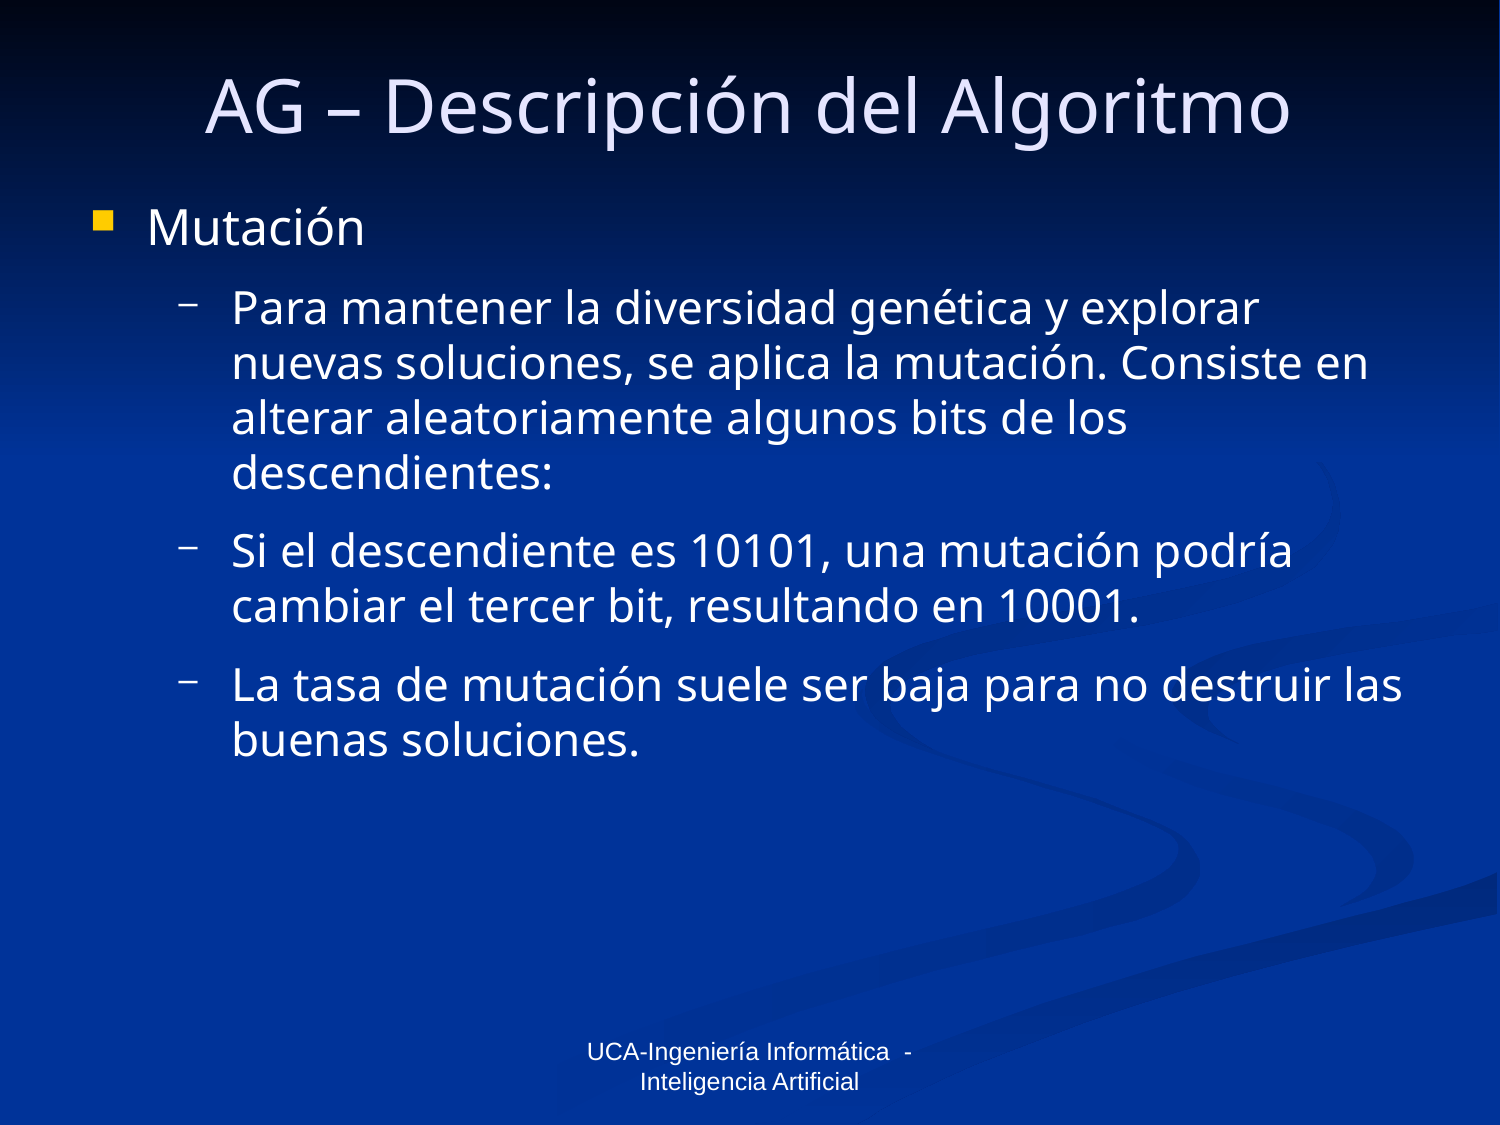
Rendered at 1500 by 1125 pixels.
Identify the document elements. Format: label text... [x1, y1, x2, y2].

footer UCA-Ingeniería Informática - Inteligencia Artificial [512, 1025, 988, 1104]
title AG – Descripción del Algoritmo [75, 45, 1425, 163]
list Mutación Para mantener la diversidad genética y explorar nuevas soluciones, se aplica la mutación. Consiste en alterar aleatoriamente algunos bits de los descendientes: Si el descendiente es 10101, una mutación podría cambiar el tercer bit, resultando en 10001. La tasa de mutación suele ser baja para no destruir las buenas soluciones. [75, 187, 1425, 1005]
